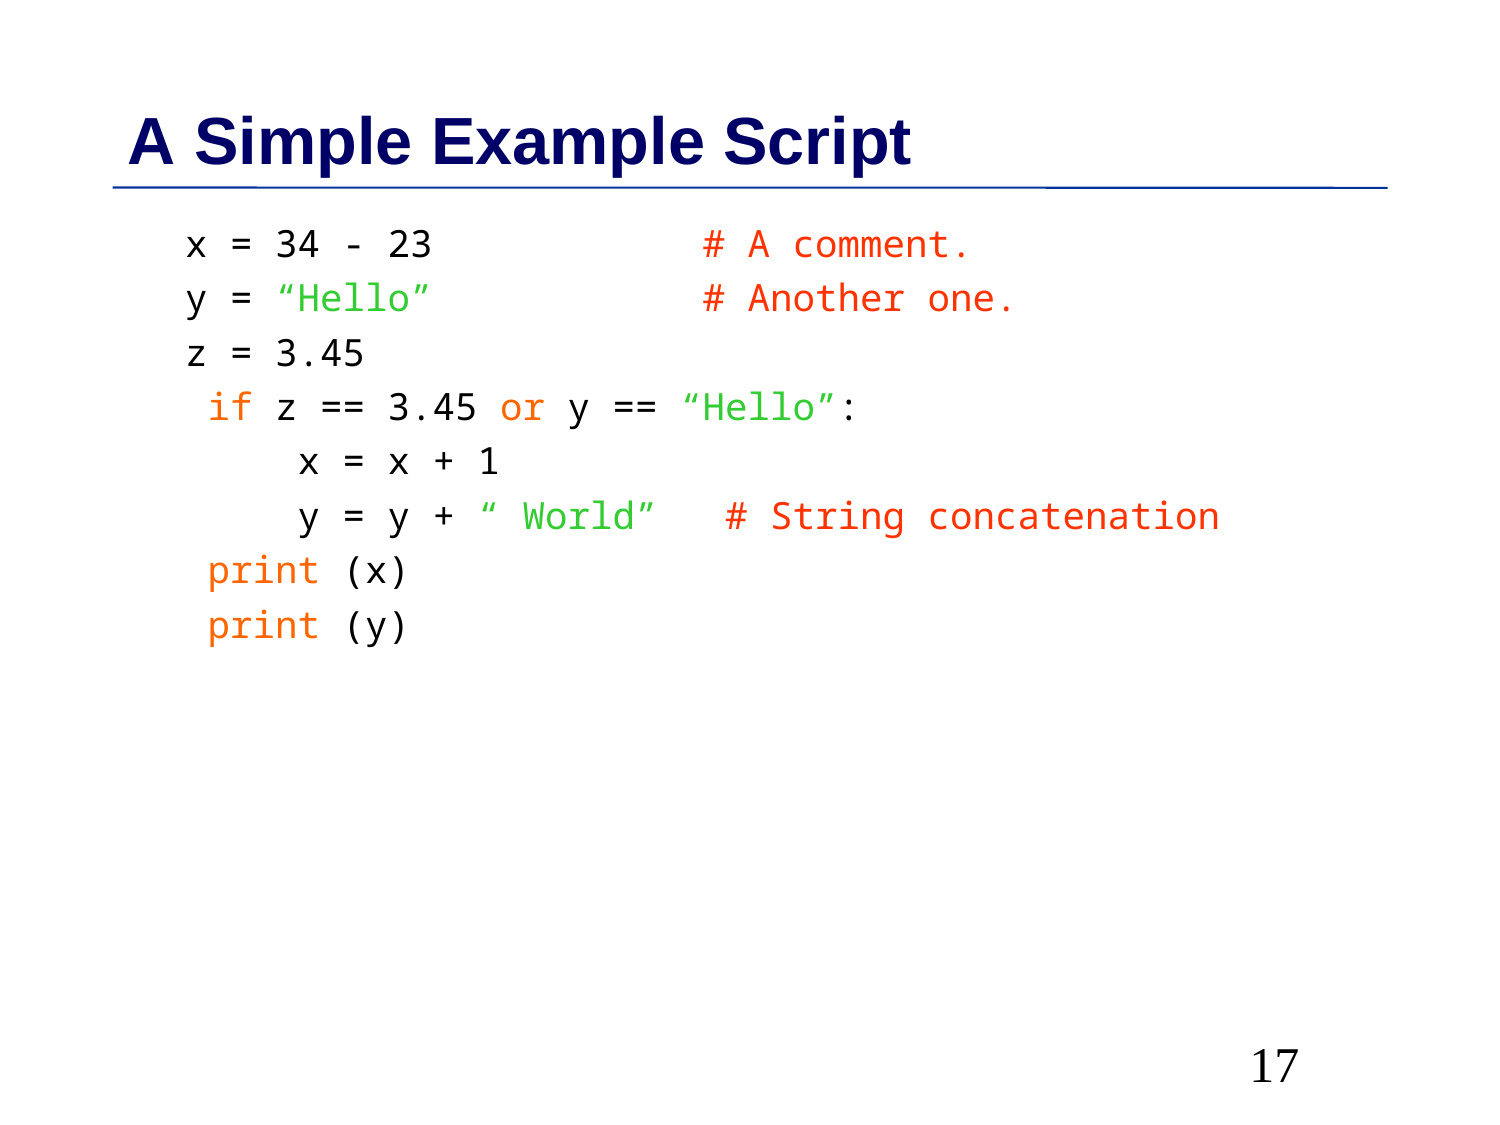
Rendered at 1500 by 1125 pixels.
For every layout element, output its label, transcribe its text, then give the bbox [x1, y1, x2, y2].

title A Simple Example Script [112, 89, 1388, 185]
list x = 34 - 23 # A comment. y = “Hello” # Another one. z = 3.45 if z == 3.45 or y == “Hello”: x = x + 1 y = y + “ World” # String concatenation print (x) print (y) [112, 212, 1388, 651]
text_box <number> [1074, 994, 1387, 1125]
